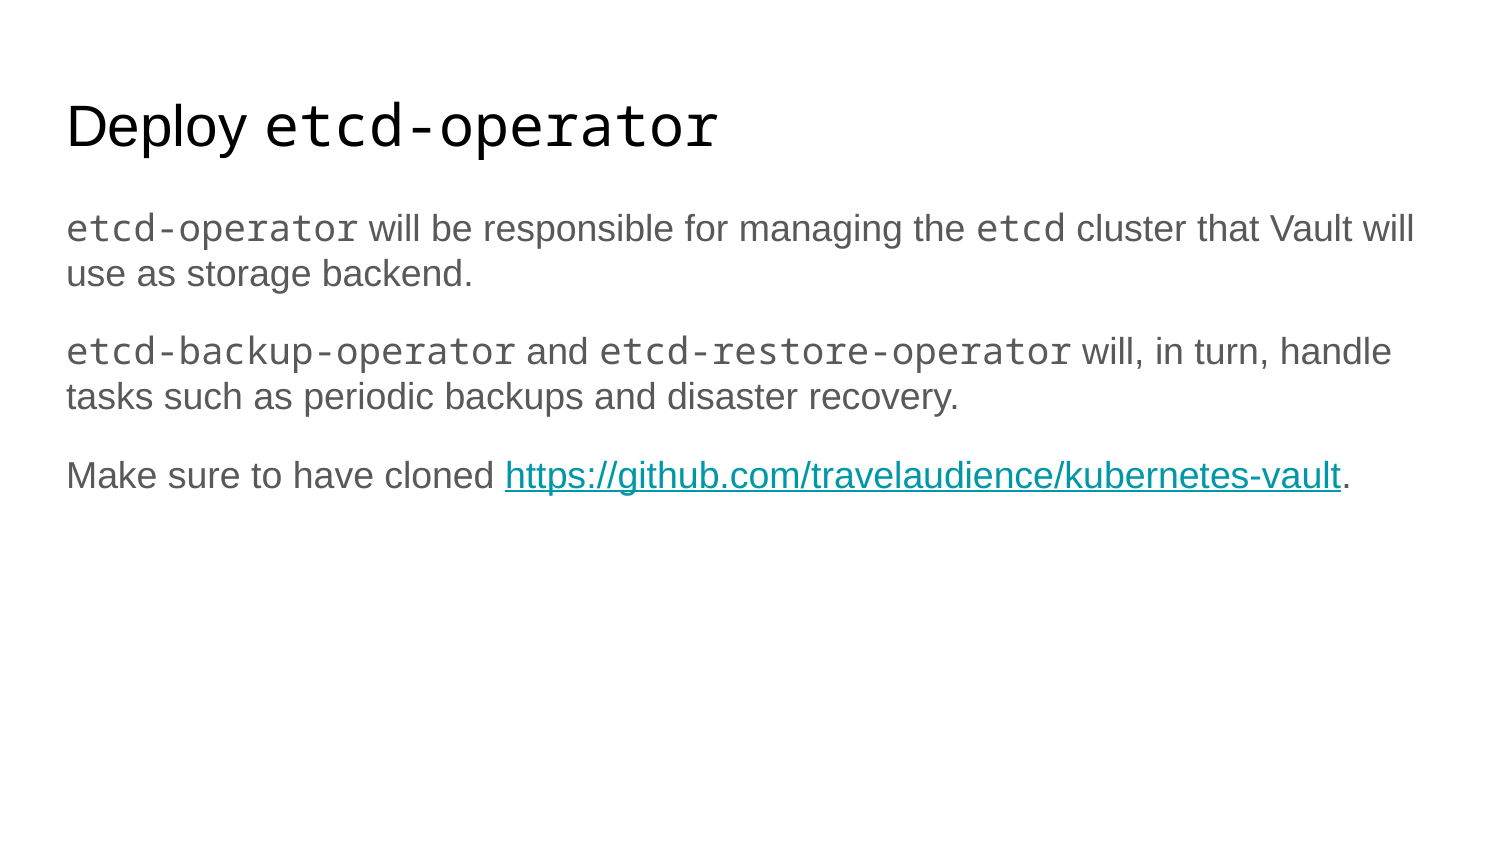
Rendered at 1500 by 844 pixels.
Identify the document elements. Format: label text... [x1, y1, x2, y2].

list etcd-operator will be responsible for managing the etcd cluster that Vault will use as storage backend. etcd-backup-operator and etcd-restore-operator will, in turn, handle tasks such as periodic backups and disaster recovery. Make sure to have cloned https://github.com/travelaudience/kubernetes-vault. [51, 189, 1449, 750]
title Deploy etcd-operator [51, 72, 1449, 167]
